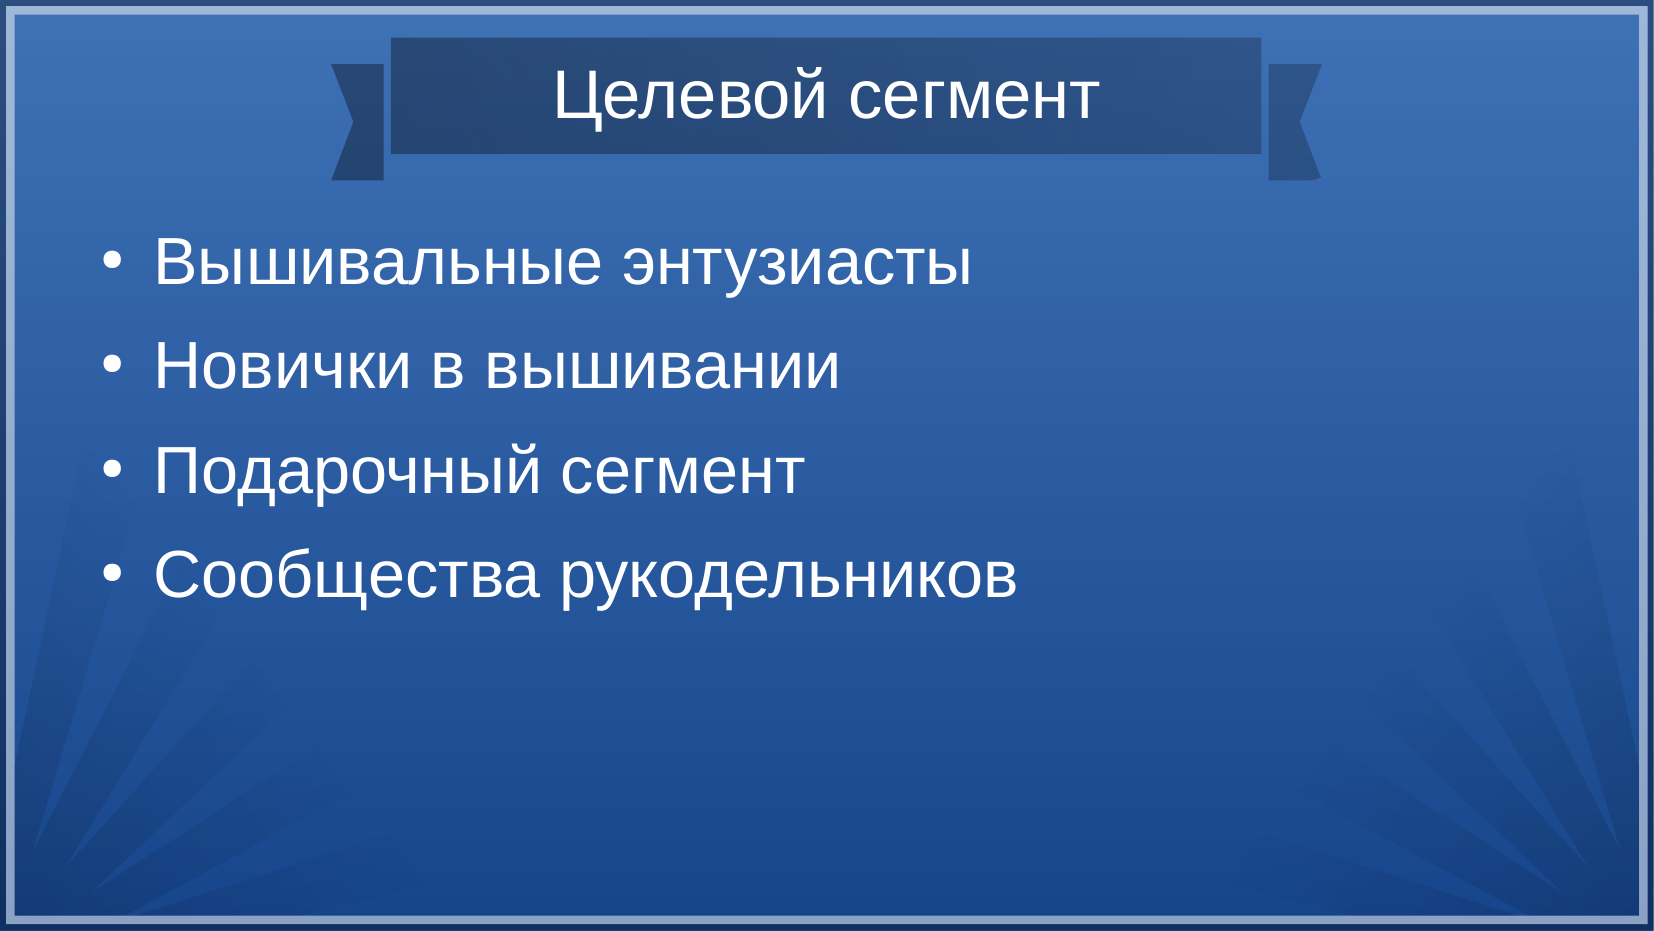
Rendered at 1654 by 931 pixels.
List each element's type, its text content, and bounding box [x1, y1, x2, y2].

list Вышивальные энтузиасты Новички в вышивании Подарочный сегмент Сообщества рукодельников [82, 224, 1654, 931]
title Целевой сегмент [389, 35, 1264, 154]
